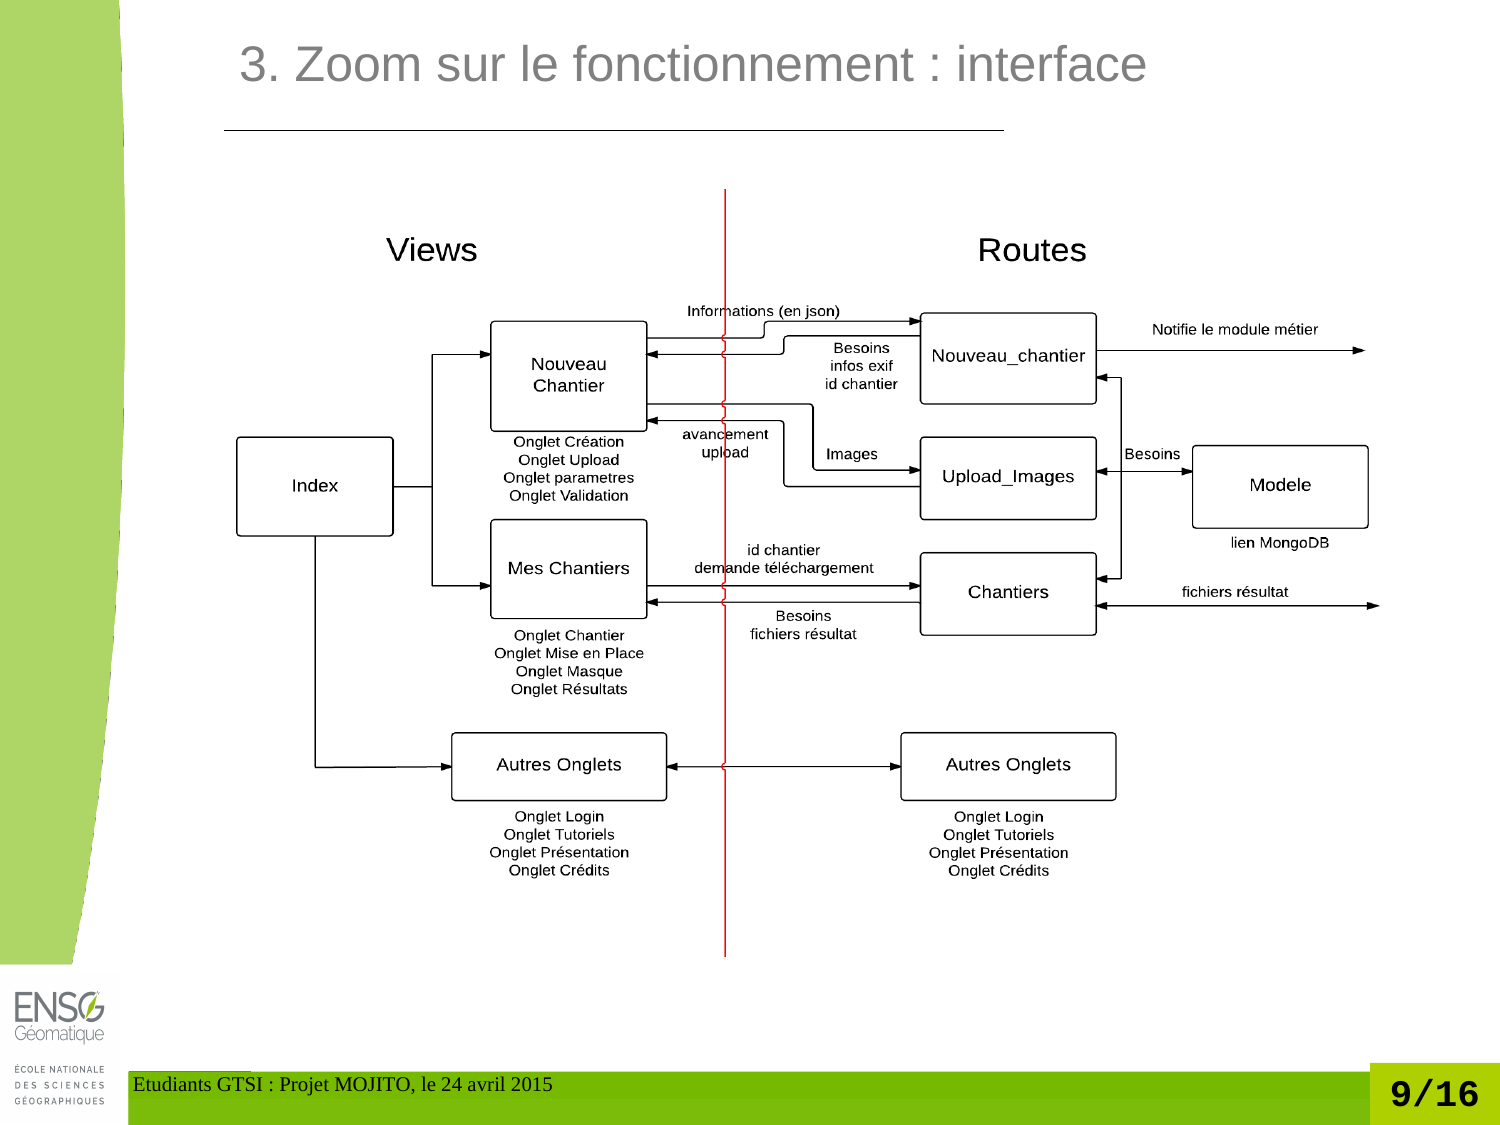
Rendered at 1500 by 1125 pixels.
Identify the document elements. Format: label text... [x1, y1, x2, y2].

title 3. Zoom sur le fonctionnement : interface [224, 0, 1288, 131]
picture [0, 0, 1500, 1125]
